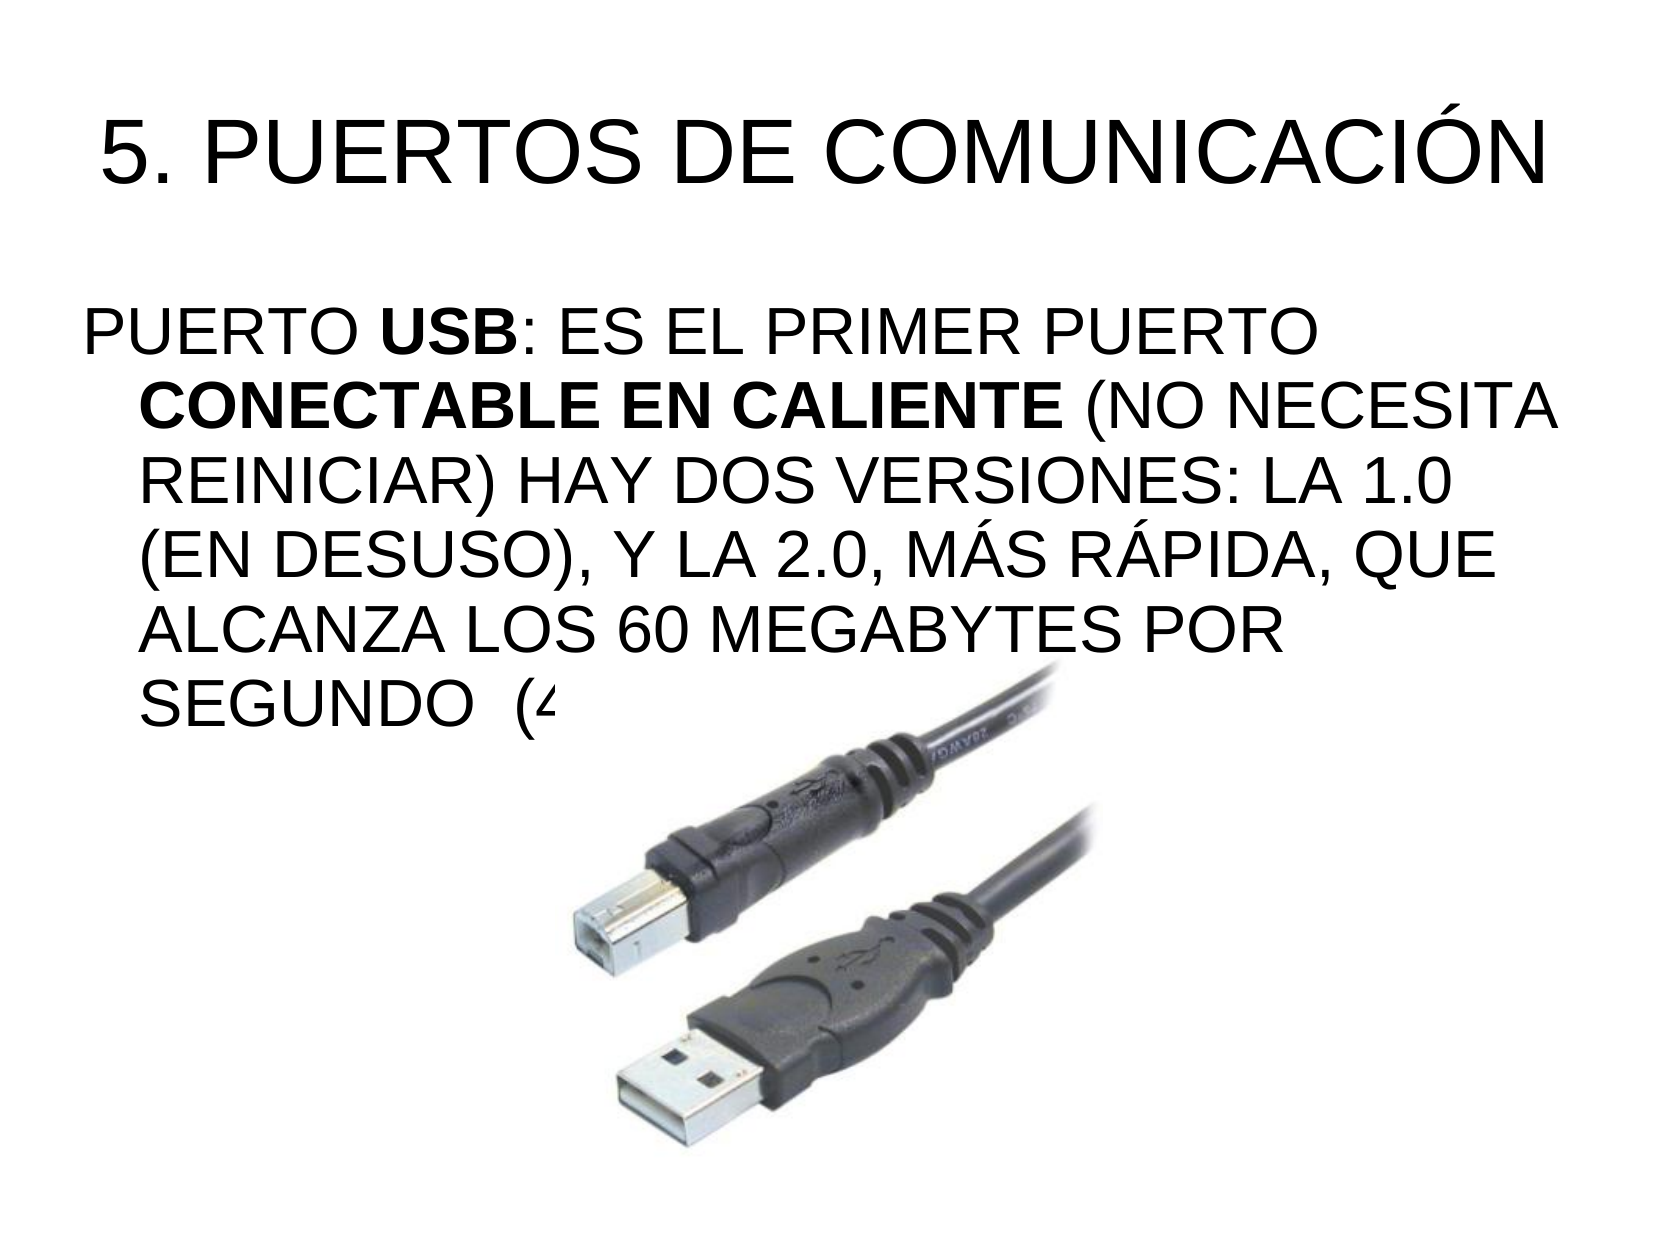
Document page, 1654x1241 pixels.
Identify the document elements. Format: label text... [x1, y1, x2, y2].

list PUERTO USB: ES EL PRIMER PUERTO CONECTABLE EN CALIENTE (NO NECESITA REINICIAR) HAY DOS VERSIONES: LA 1.0 (EN DESUSO), Y LA 2.0, MÁS RÁPIDA, QUE ALCANZA LOS 60 MEGABYTES POR SEGUNDO (480 Mbps). [82, 290, 1571, 1109]
title 5. PUERTOS DE COMUNICACIÓN [82, 49, 1571, 257]
picture [555, 655, 1103, 1172]
